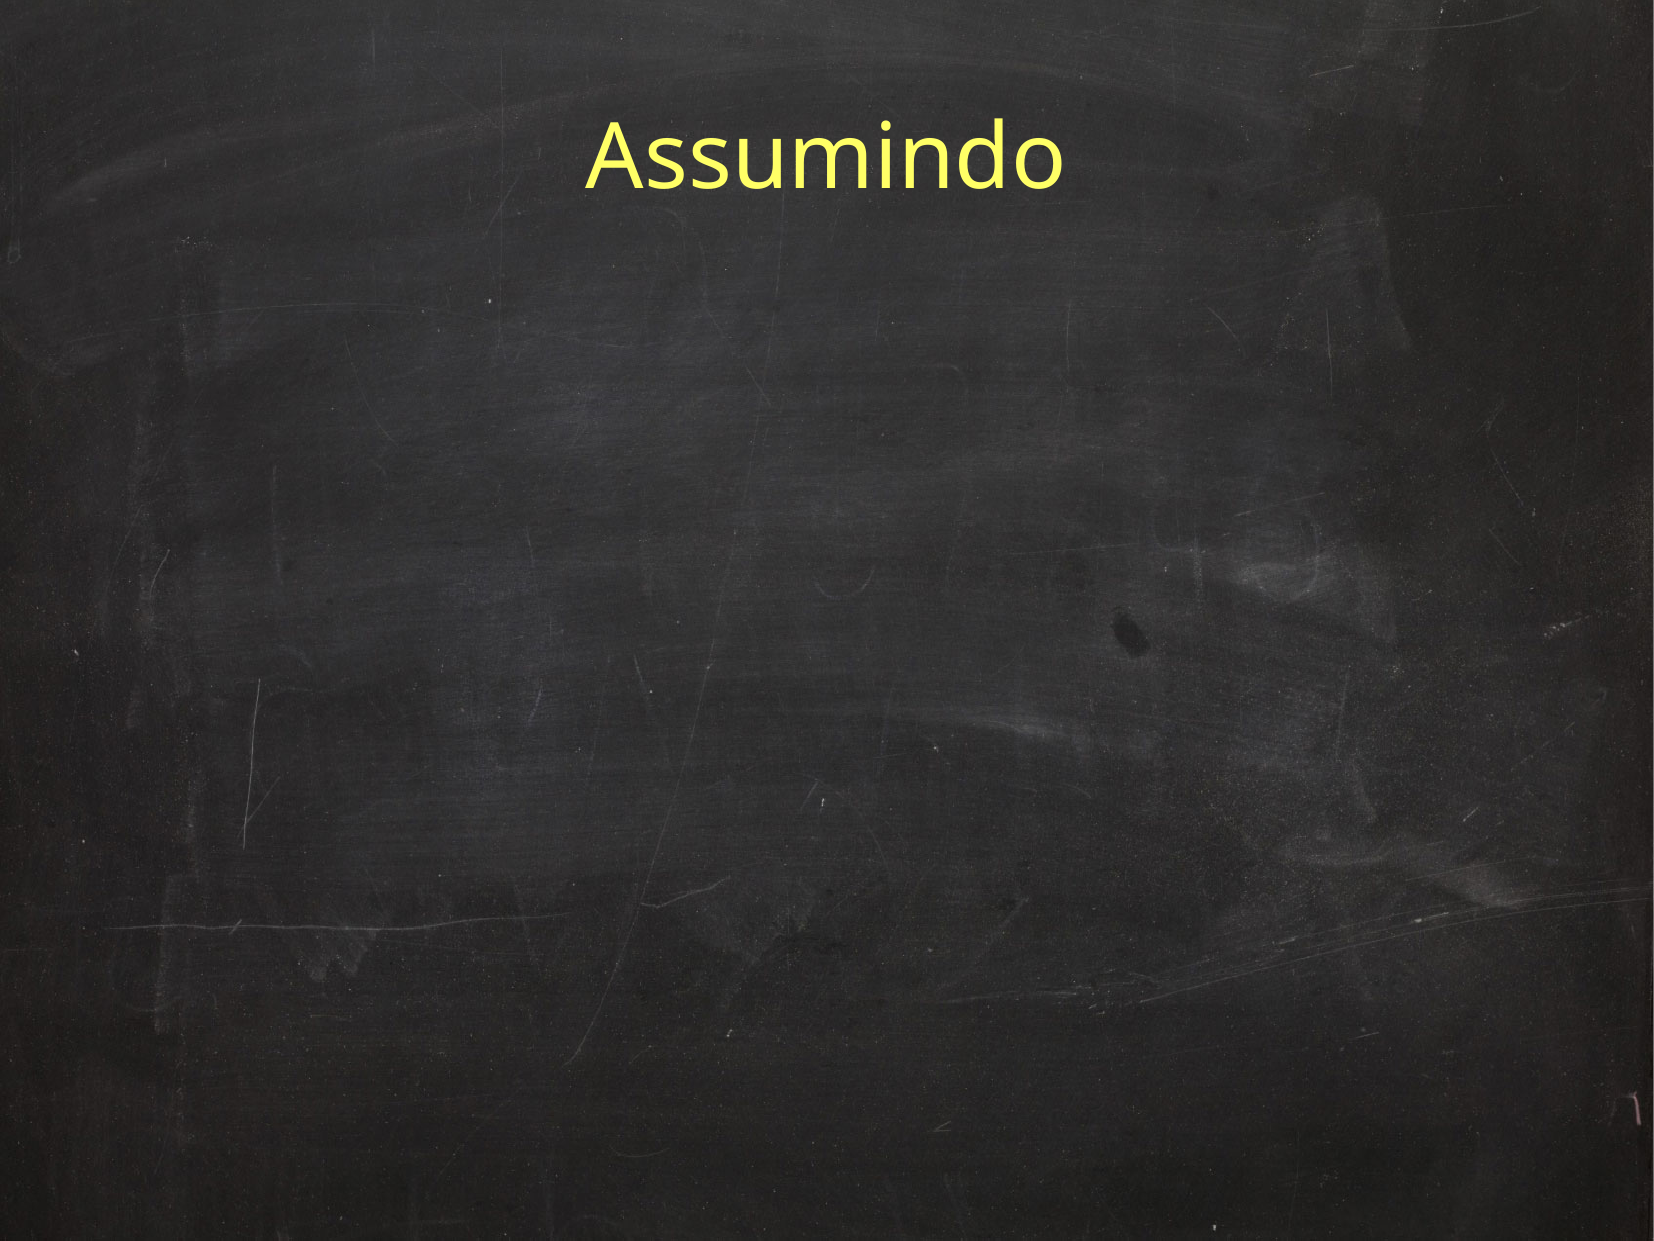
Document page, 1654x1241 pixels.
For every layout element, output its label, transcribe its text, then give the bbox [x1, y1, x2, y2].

title Assumindo [82, 49, 1571, 257]
picture [0, 0, 1654, 1241]
